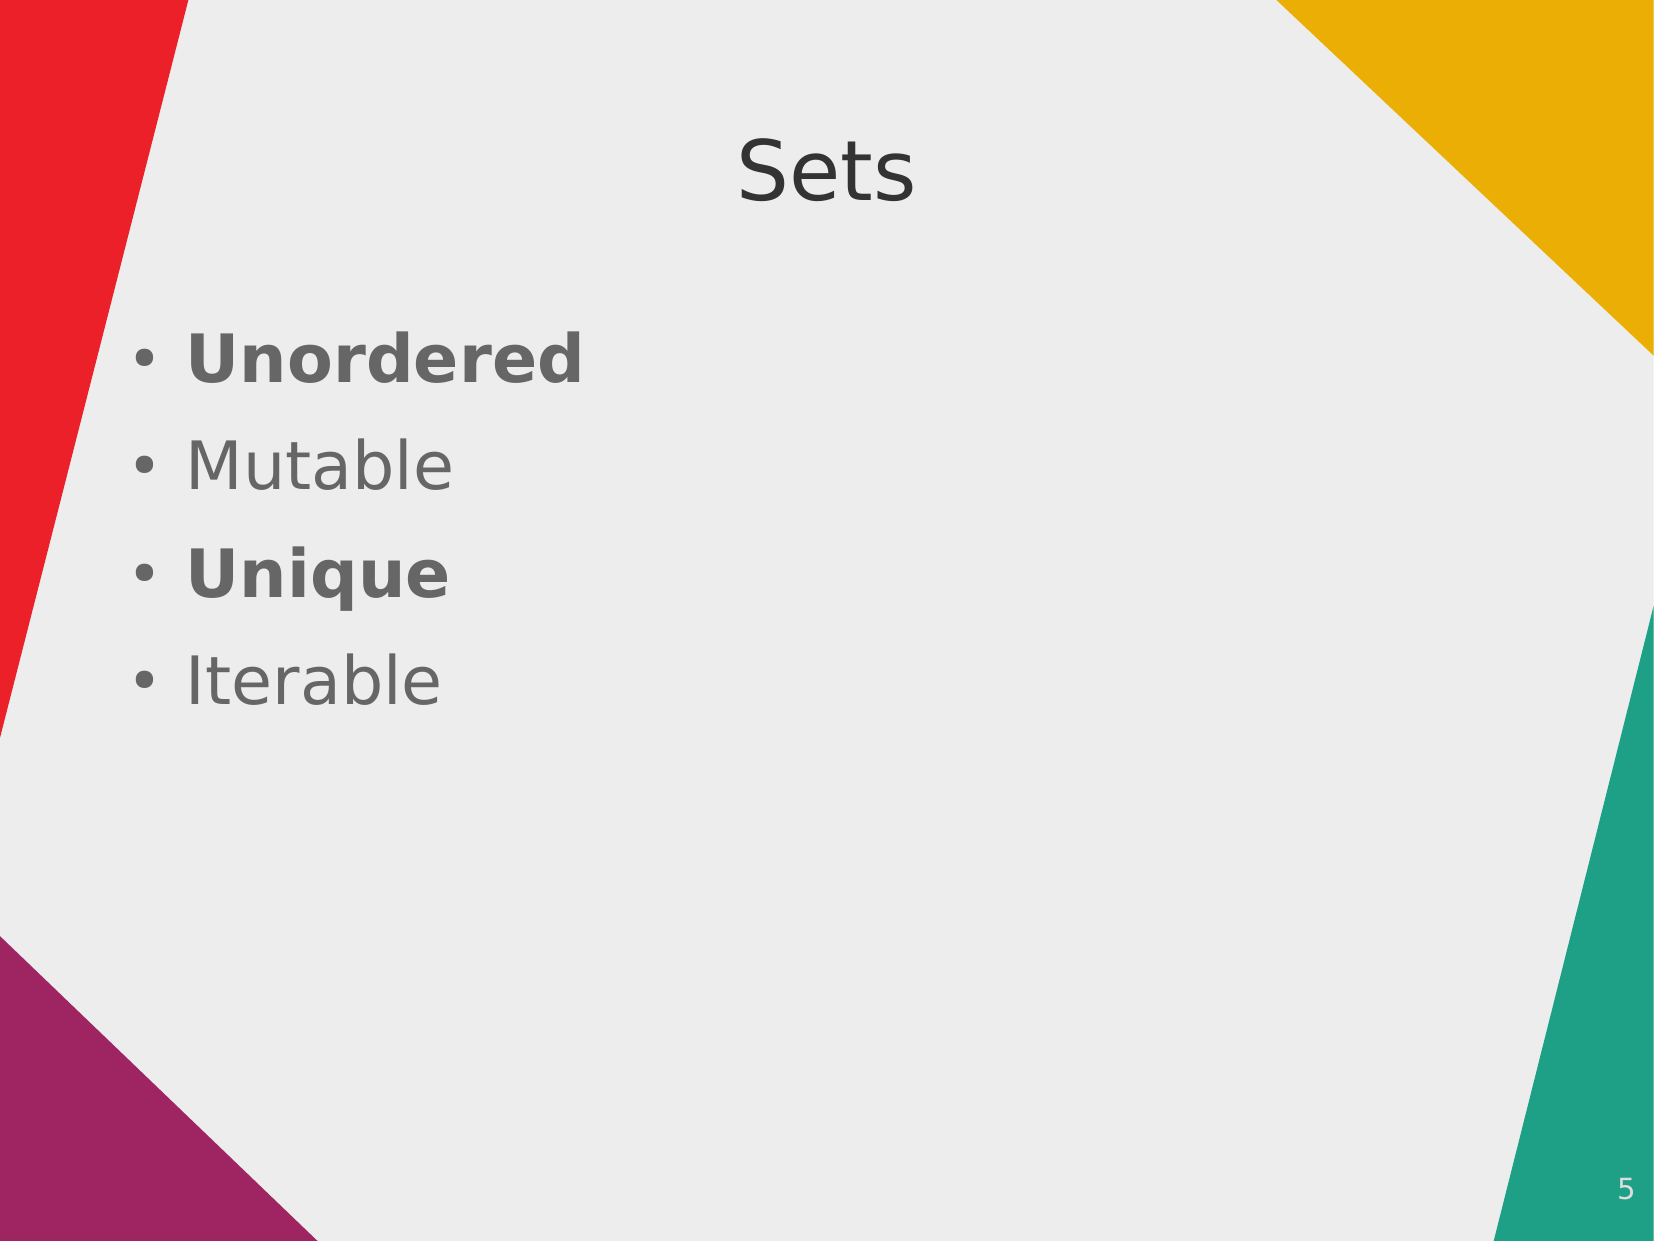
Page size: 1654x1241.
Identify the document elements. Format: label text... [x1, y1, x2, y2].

list Unordered Mutable Unique Iterable [114, 320, 1539, 1014]
title Sets [114, 73, 1539, 271]
